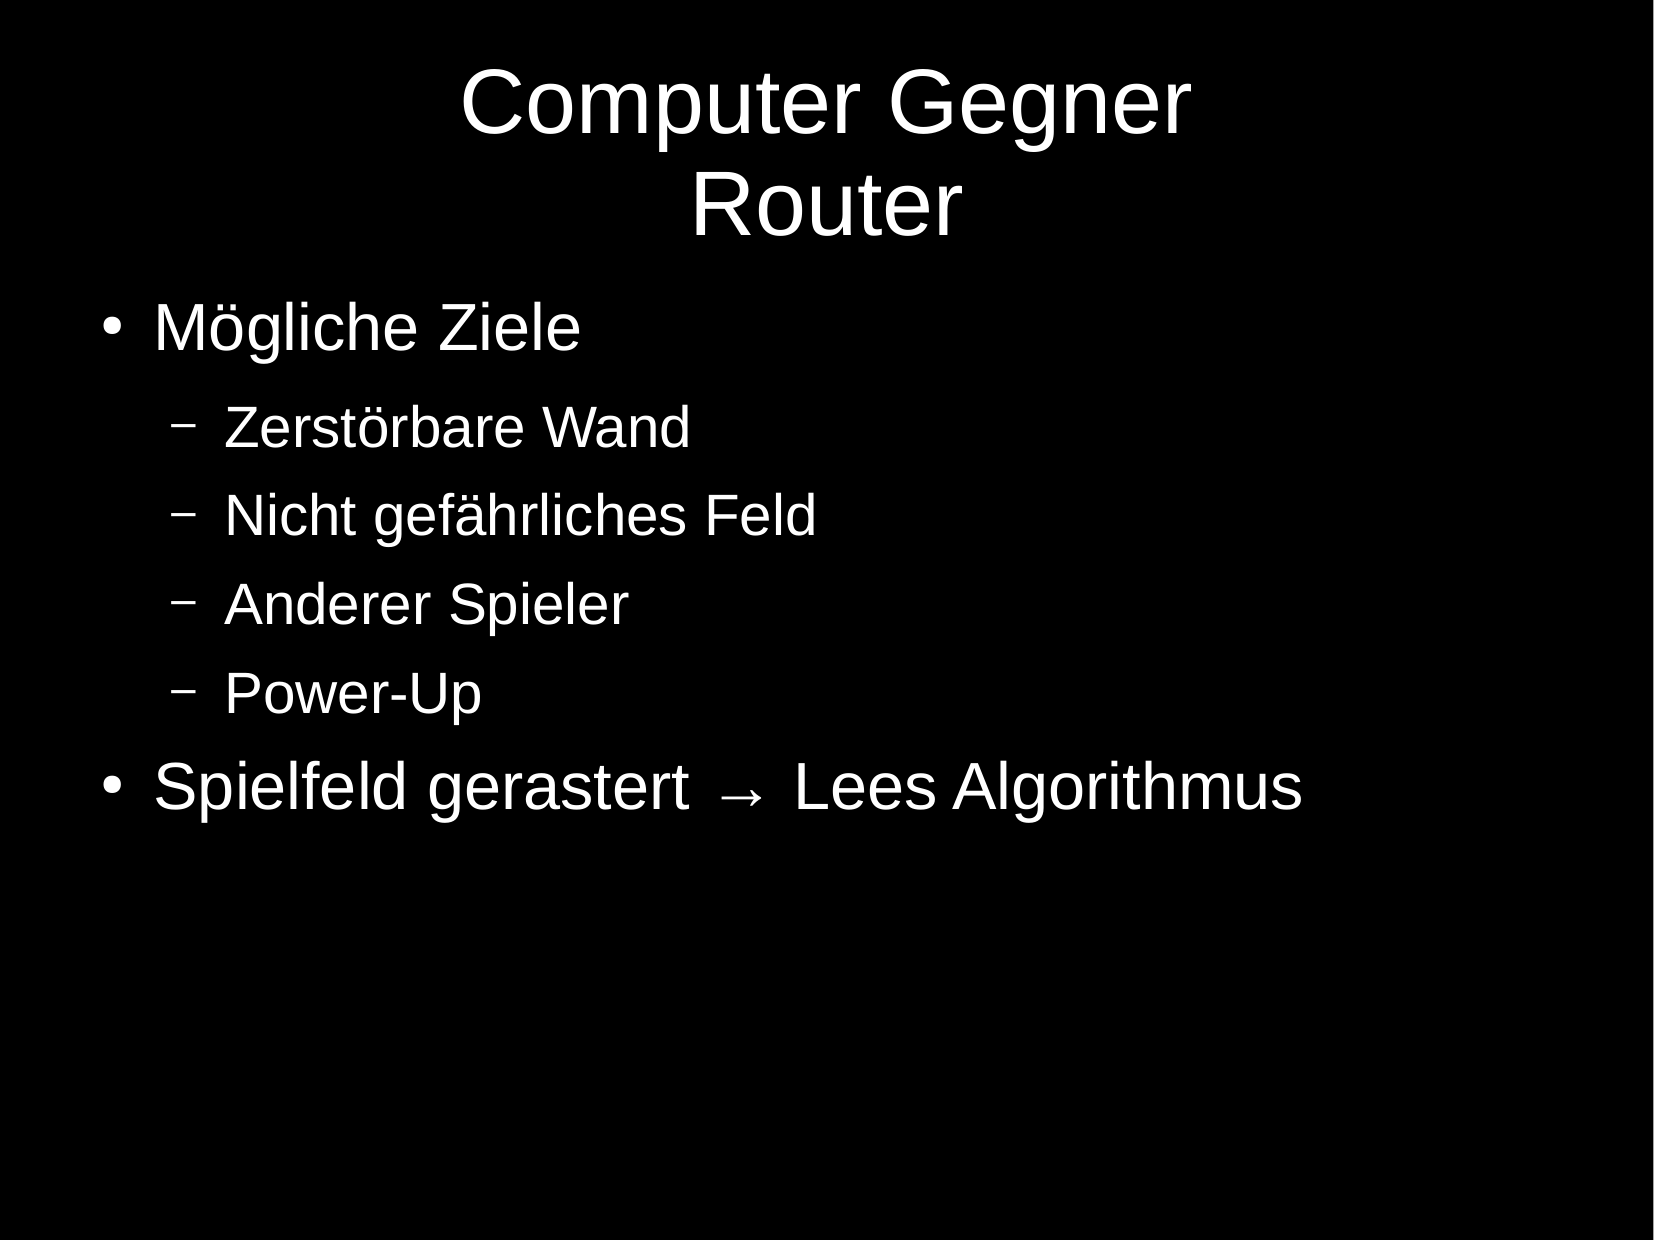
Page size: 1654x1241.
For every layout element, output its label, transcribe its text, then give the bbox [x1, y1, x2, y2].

list Mögliche Ziele Zerstörbare Wand Nicht gefährliches Feld Anderer Spieler Power-Up Spielfeld gerastert → Lees Algorithmus [82, 290, 1571, 1010]
title Computer Gegner Router [82, 49, 1571, 257]
